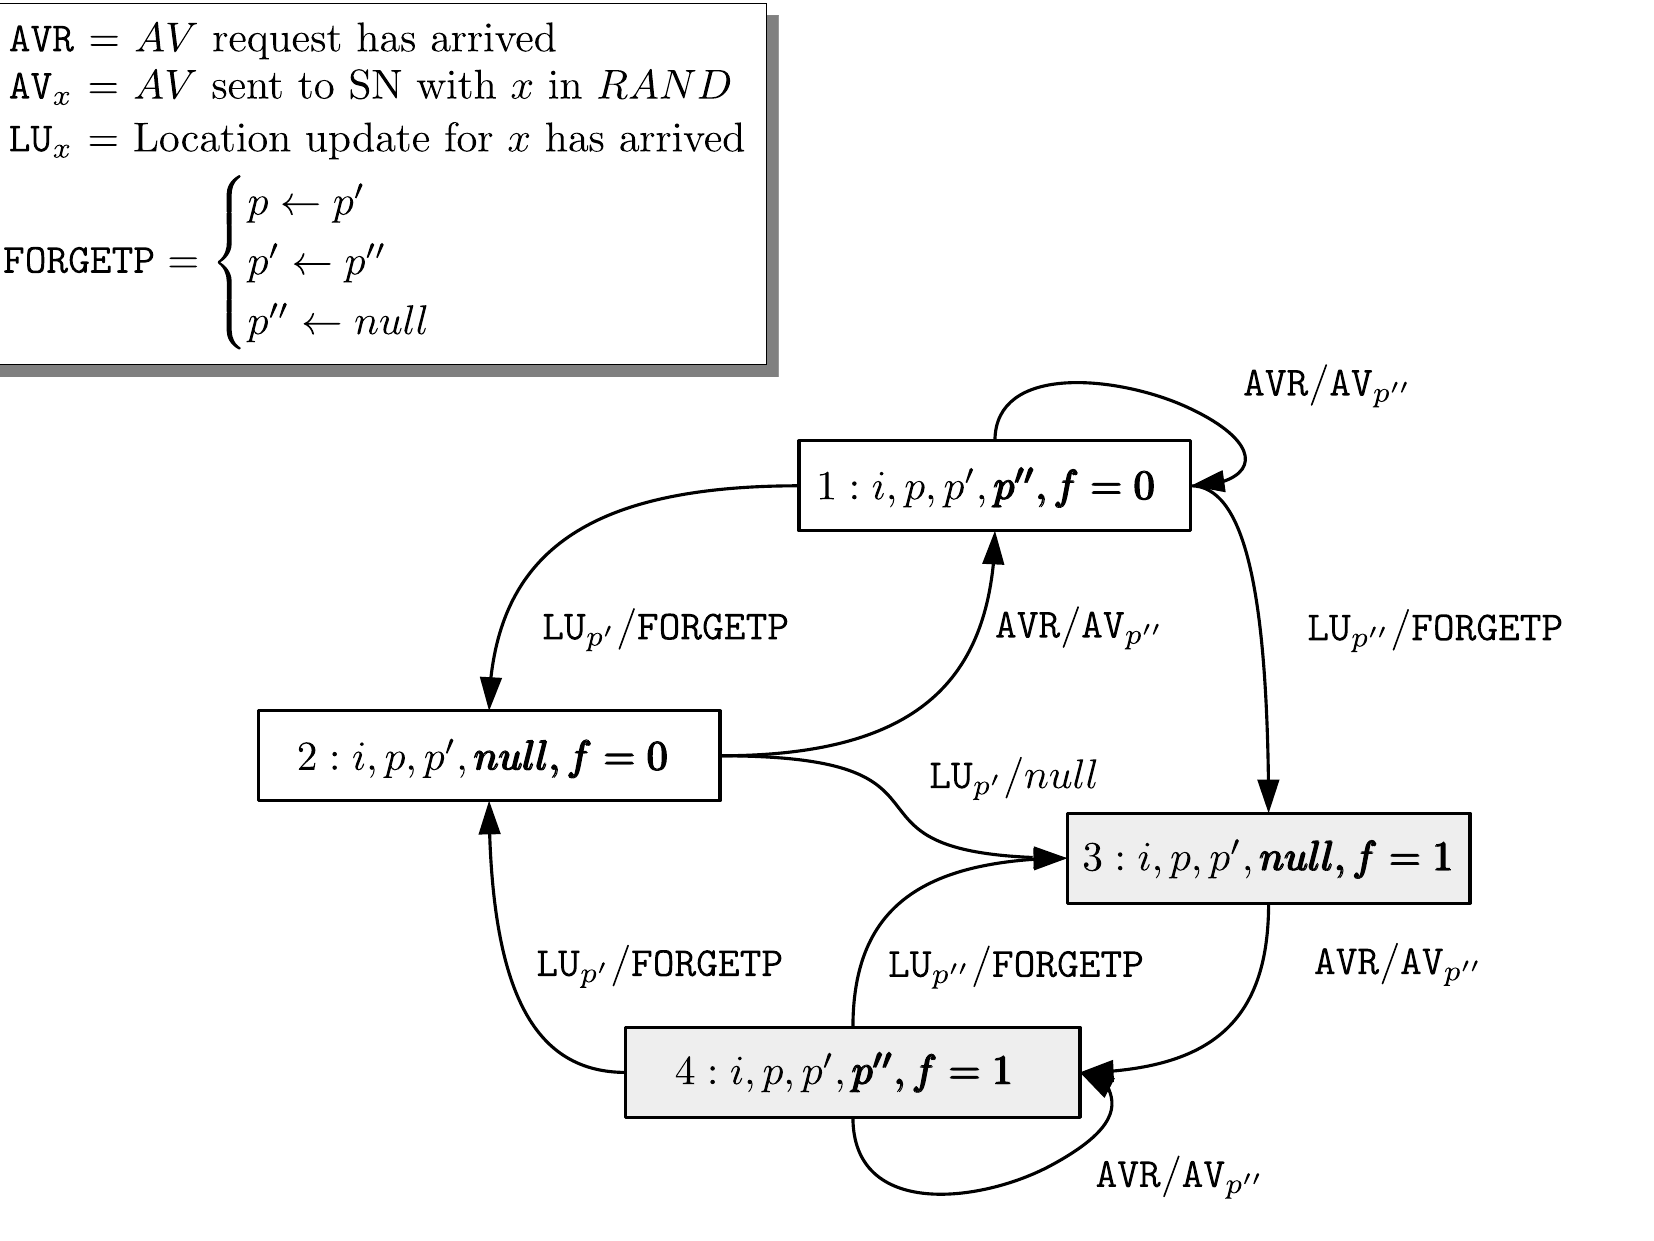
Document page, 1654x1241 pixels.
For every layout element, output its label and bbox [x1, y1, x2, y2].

text_box [995, 606, 1161, 650]
text_box [888, 945, 1144, 989]
text_box [1313, 942, 1479, 986]
text_box [536, 944, 784, 988]
text_box [799, 440, 1191, 531]
text_box [929, 756, 1099, 801]
text_box [542, 608, 789, 652]
text_box [625, 1027, 1081, 1118]
text_box [1067, 813, 1471, 904]
text_box [1307, 609, 1564, 653]
text_box [1243, 364, 1409, 408]
text_box [1095, 1155, 1261, 1199]
text_box [0, 3, 767, 365]
text_box [258, 710, 721, 801]
